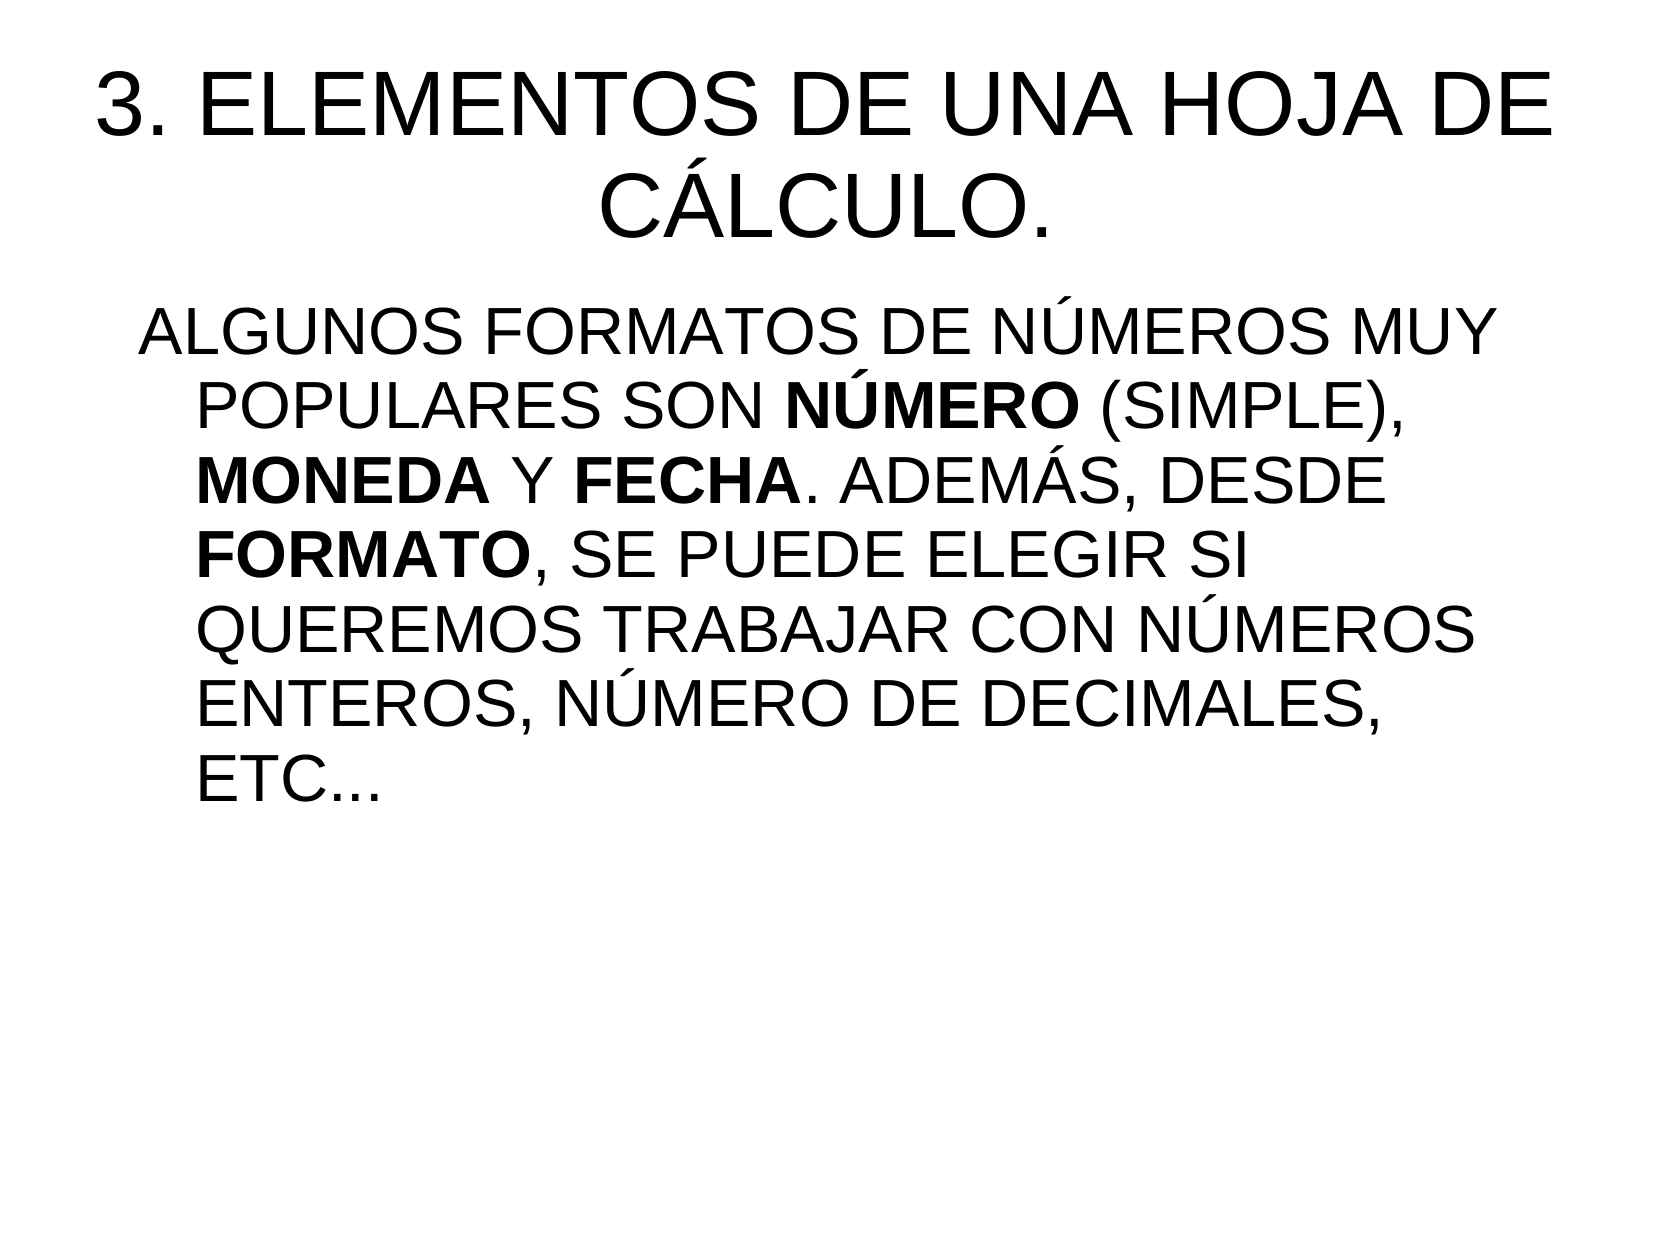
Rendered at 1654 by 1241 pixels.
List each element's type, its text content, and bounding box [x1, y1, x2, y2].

list ALGUNOS FORMATOS DE NÚMEROS MUY POPULARES SON NÚMERO (SIMPLE), MONEDA Y FECHA. ADEMÁS, DESDE FORMATO, SE PUEDE ELEGIR SI QUEREMOS TRABAJAR CON NÚMEROS ENTEROS, NÚMERO DE DECIMALES, ETC... [82, 290, 1571, 1109]
title 3. ELEMENTOS DE UNA HOJA DE CÁLCULO. [82, 47, 1571, 259]
